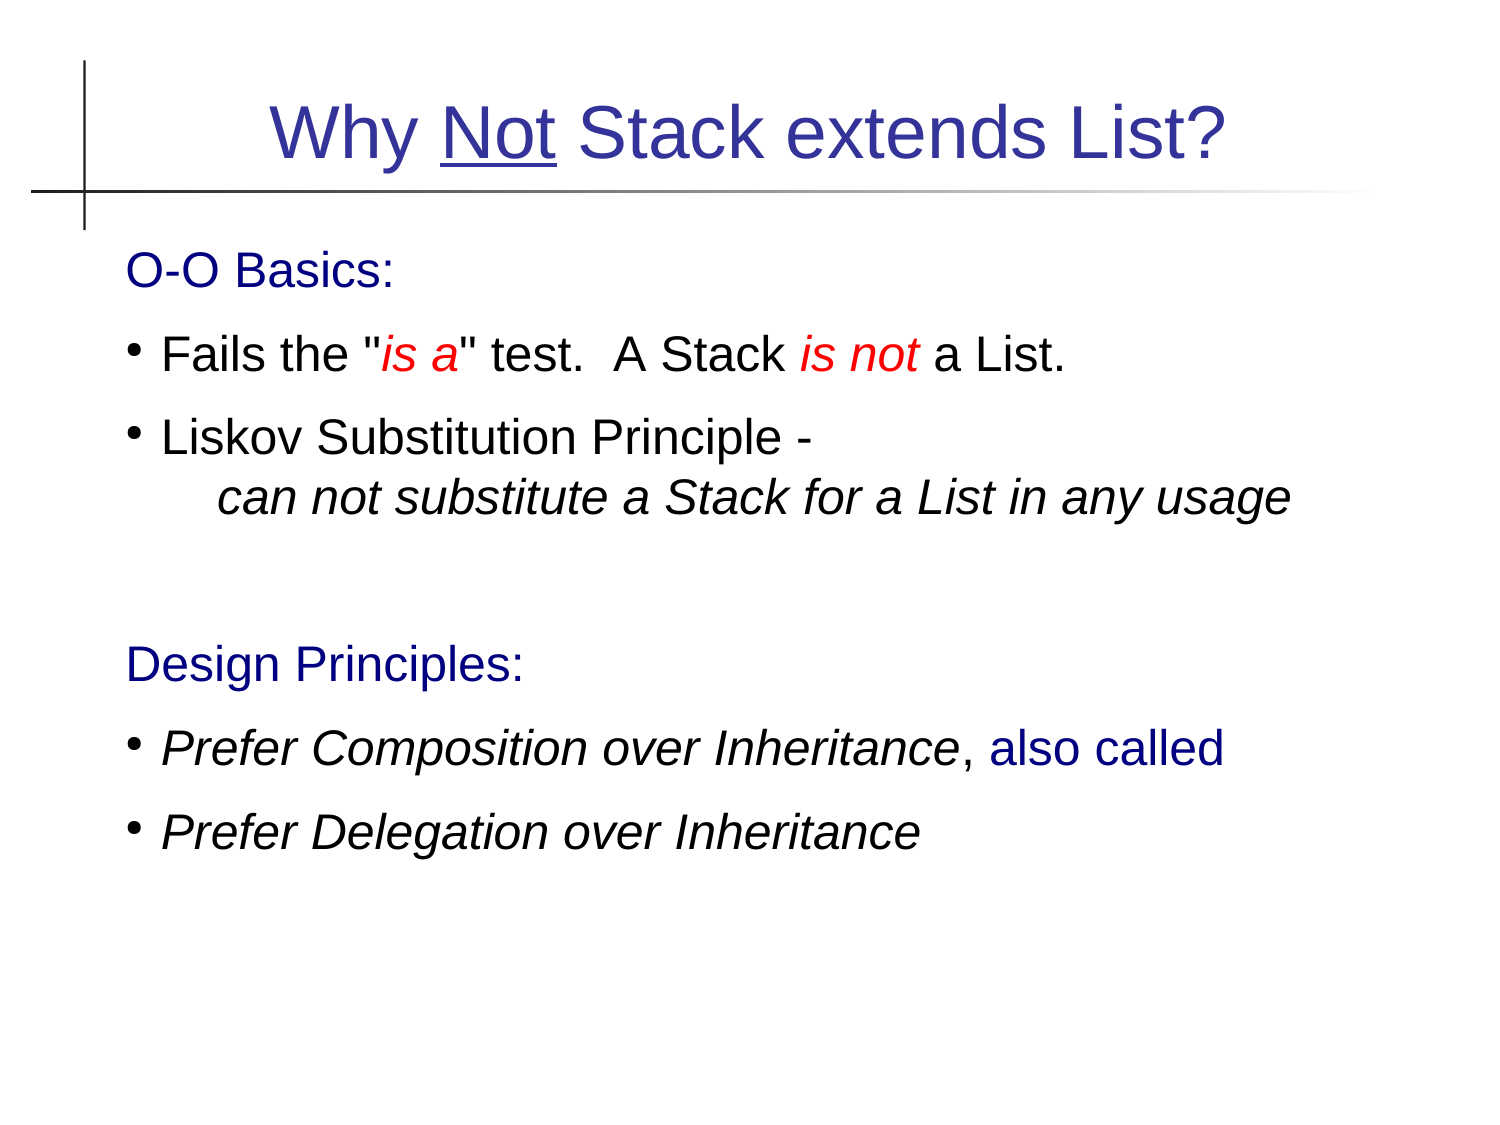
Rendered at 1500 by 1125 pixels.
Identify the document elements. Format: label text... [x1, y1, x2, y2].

list O-O Basics: Fails the "is a" test. A Stack is not a List. Liskov Substitution Principle - can not substitute a Stack for a List in any usage Design Principles: Prefer Composition over Inheritance, also called Prefer Delegation over Inheritance [110, 229, 1408, 1066]
title Why Not Stack extends List? [100, 42, 1397, 182]
